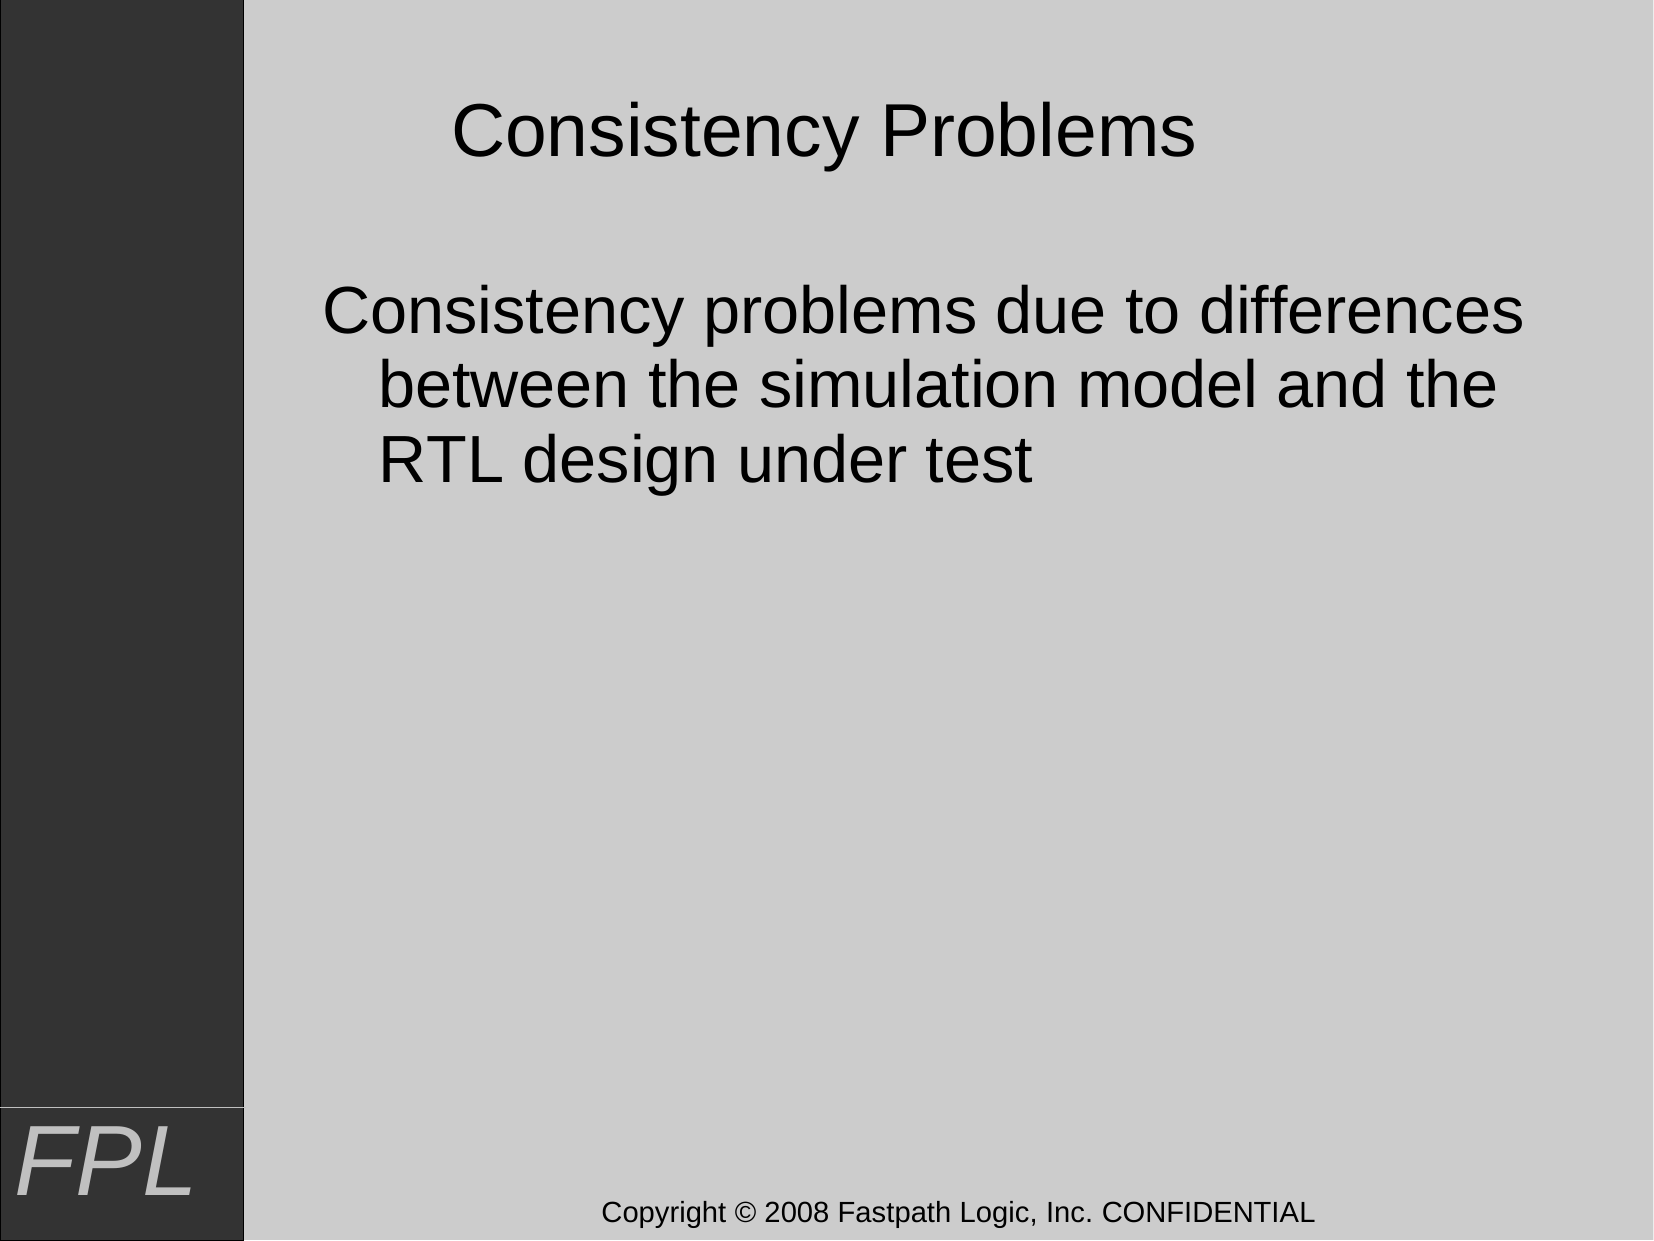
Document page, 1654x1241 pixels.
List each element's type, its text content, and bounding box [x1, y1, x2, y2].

title Consistency Problems [118, 48, 1531, 212]
list Consistency problems due to differences between the simulation model and the RTL design under test [322, 272, 1635, 1179]
